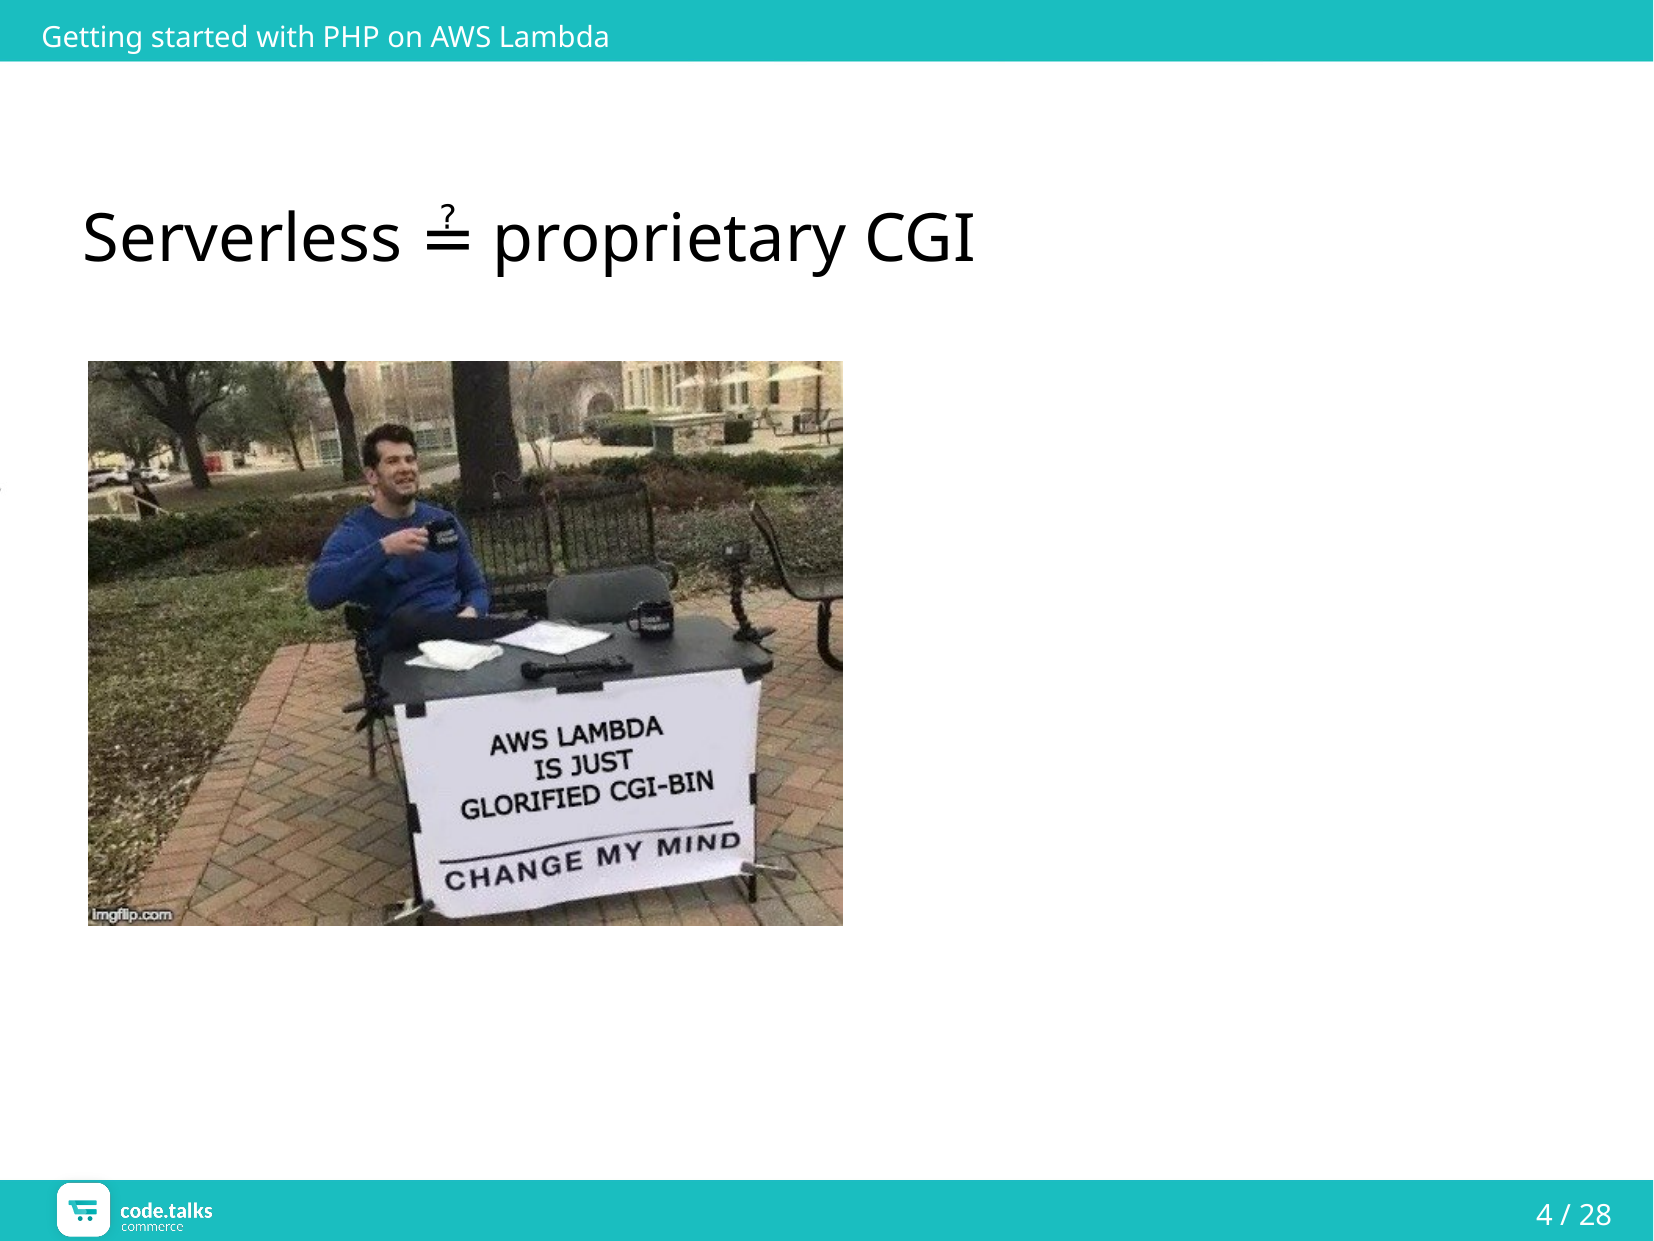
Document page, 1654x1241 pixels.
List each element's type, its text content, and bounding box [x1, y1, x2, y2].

title Serverless ≟ proprietary CGI [82, 139, 1571, 332]
picture [0, 0, 1654, 1241]
